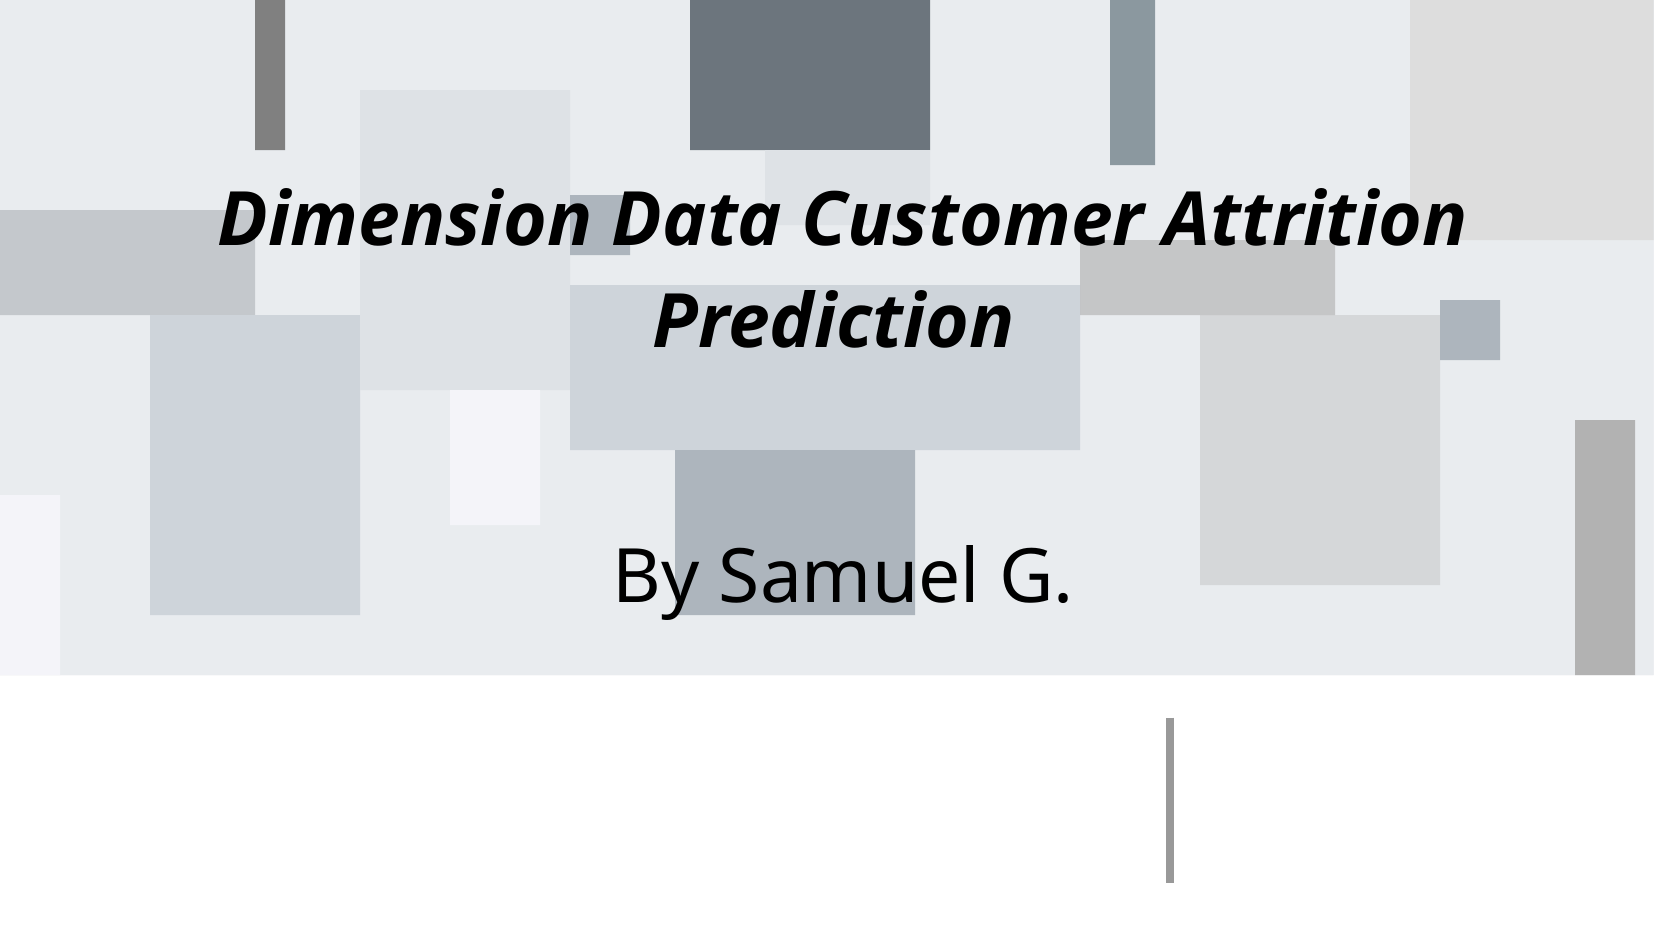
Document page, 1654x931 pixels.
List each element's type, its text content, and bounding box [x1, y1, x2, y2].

subtitle Dimension Data Customer Attrition Prediction By Samuel G. [93, 33, 1594, 757]
